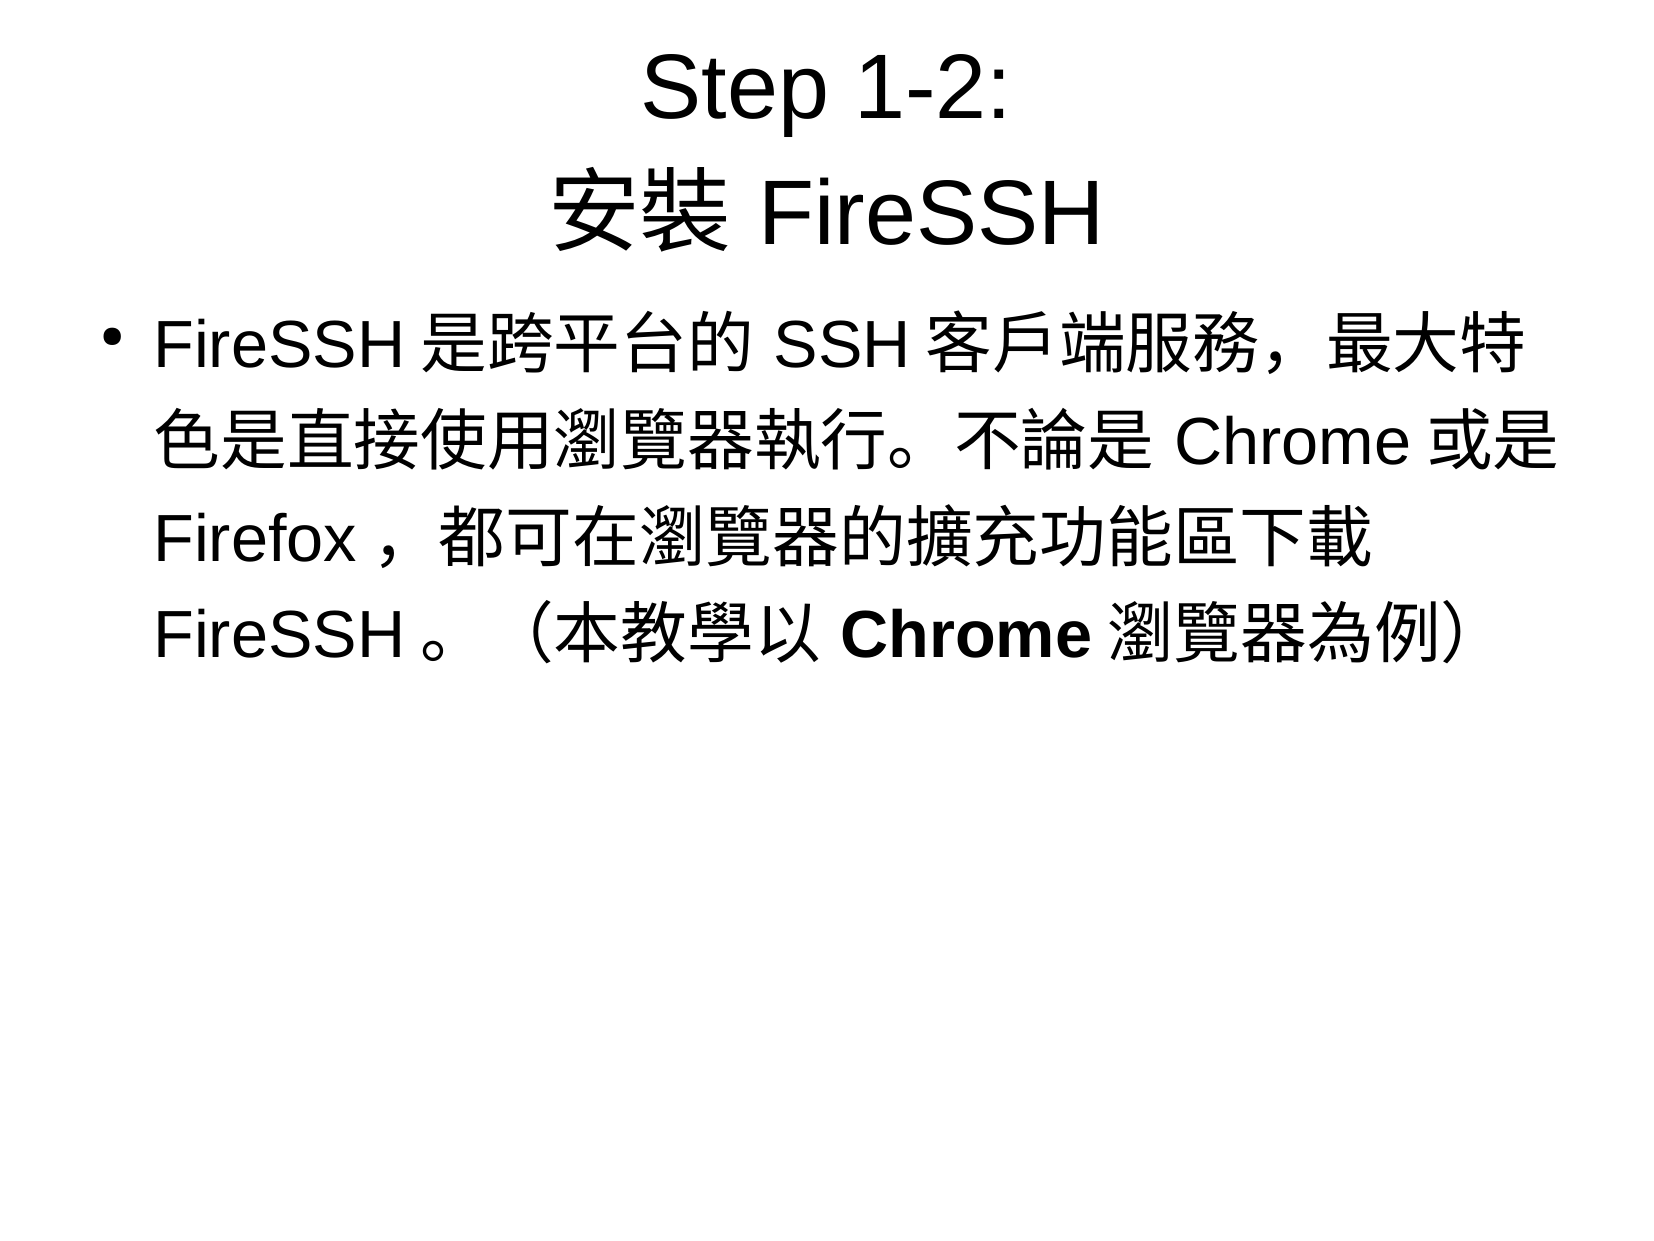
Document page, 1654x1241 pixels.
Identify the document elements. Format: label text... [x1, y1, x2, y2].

title Step 1-2: 安裝FireSSH [82, 21, 1571, 285]
list FireSSH是跨平台的SSH客戶端服務，最大特色是直接使用瀏覽器執行。不論是Chrome或是Firefox，都可在瀏覽器的擴充功能區下載FireSSH。（本教學以Chrome瀏覽器為例） [82, 290, 1571, 1010]
